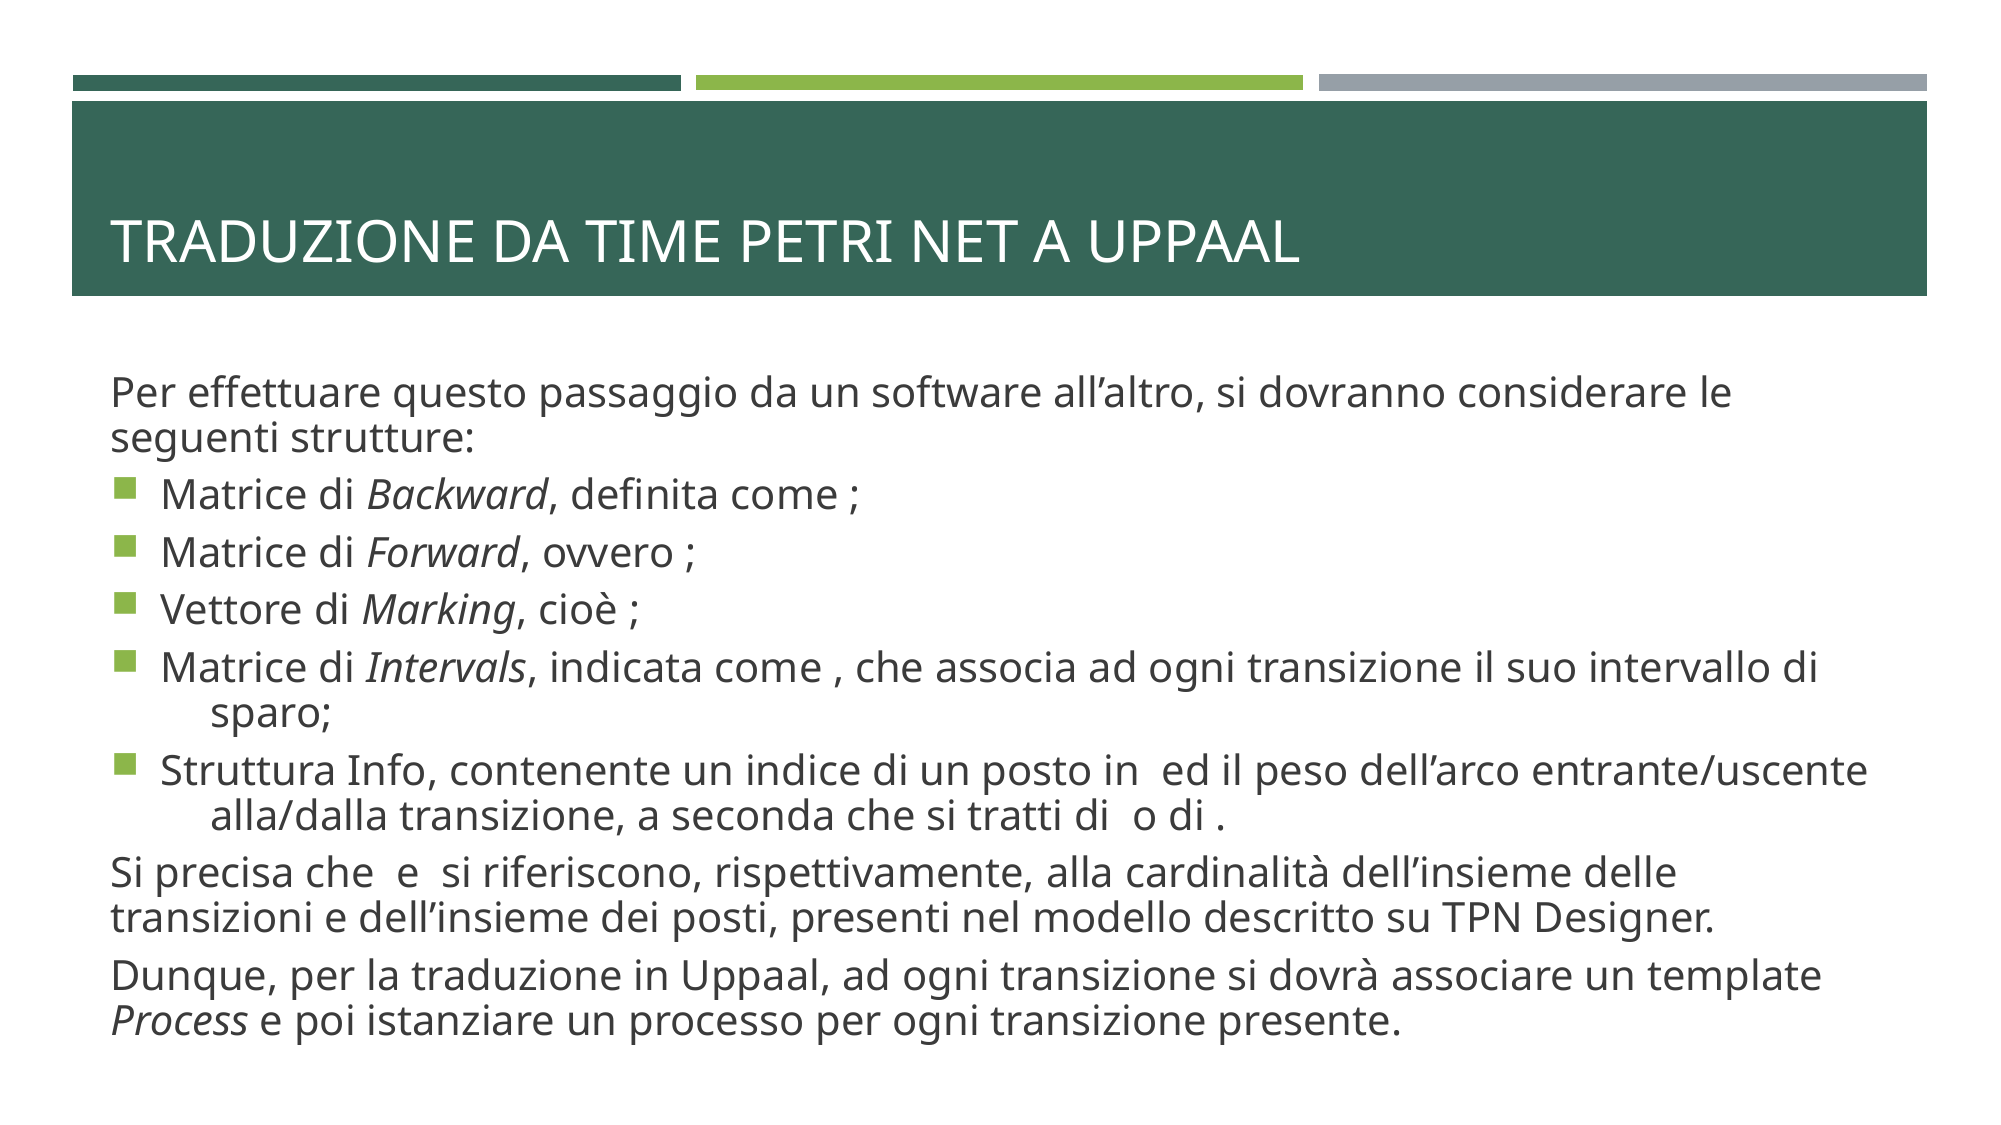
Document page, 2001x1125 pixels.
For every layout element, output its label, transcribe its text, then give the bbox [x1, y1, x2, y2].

list Per effettuare questo passaggio da un software all’altro, si dovranno considerare le seguenti strutture: Matrice di Backward, definita come ; Matrice di Forward, ovvero ; Vettore di Marking, cioè ; Matrice di Intervals, indicata come , che associa ad ogni transizione il suo intervallo di sparo; Struttura Info, contenente un indice di un posto in ed il peso dell’arco entrante/uscente alla/dalla transizione, a seconda che si tratti di o di . Si precisa che e si riferiscono, rispettivamente, alla cardinalità dell’insieme delle transizioni e dell’insieme dei posti, presenti nel modello descritto su TPN Designer. Dunque, per la traduzione in Uppaal, ad ogni transizione si dovrà associare un template Process e poi istanziare un processo per ogni transizione presente. [95, 312, 1905, 1103]
title Traduzione da time petri net a uppaal [95, 115, 1905, 282]
